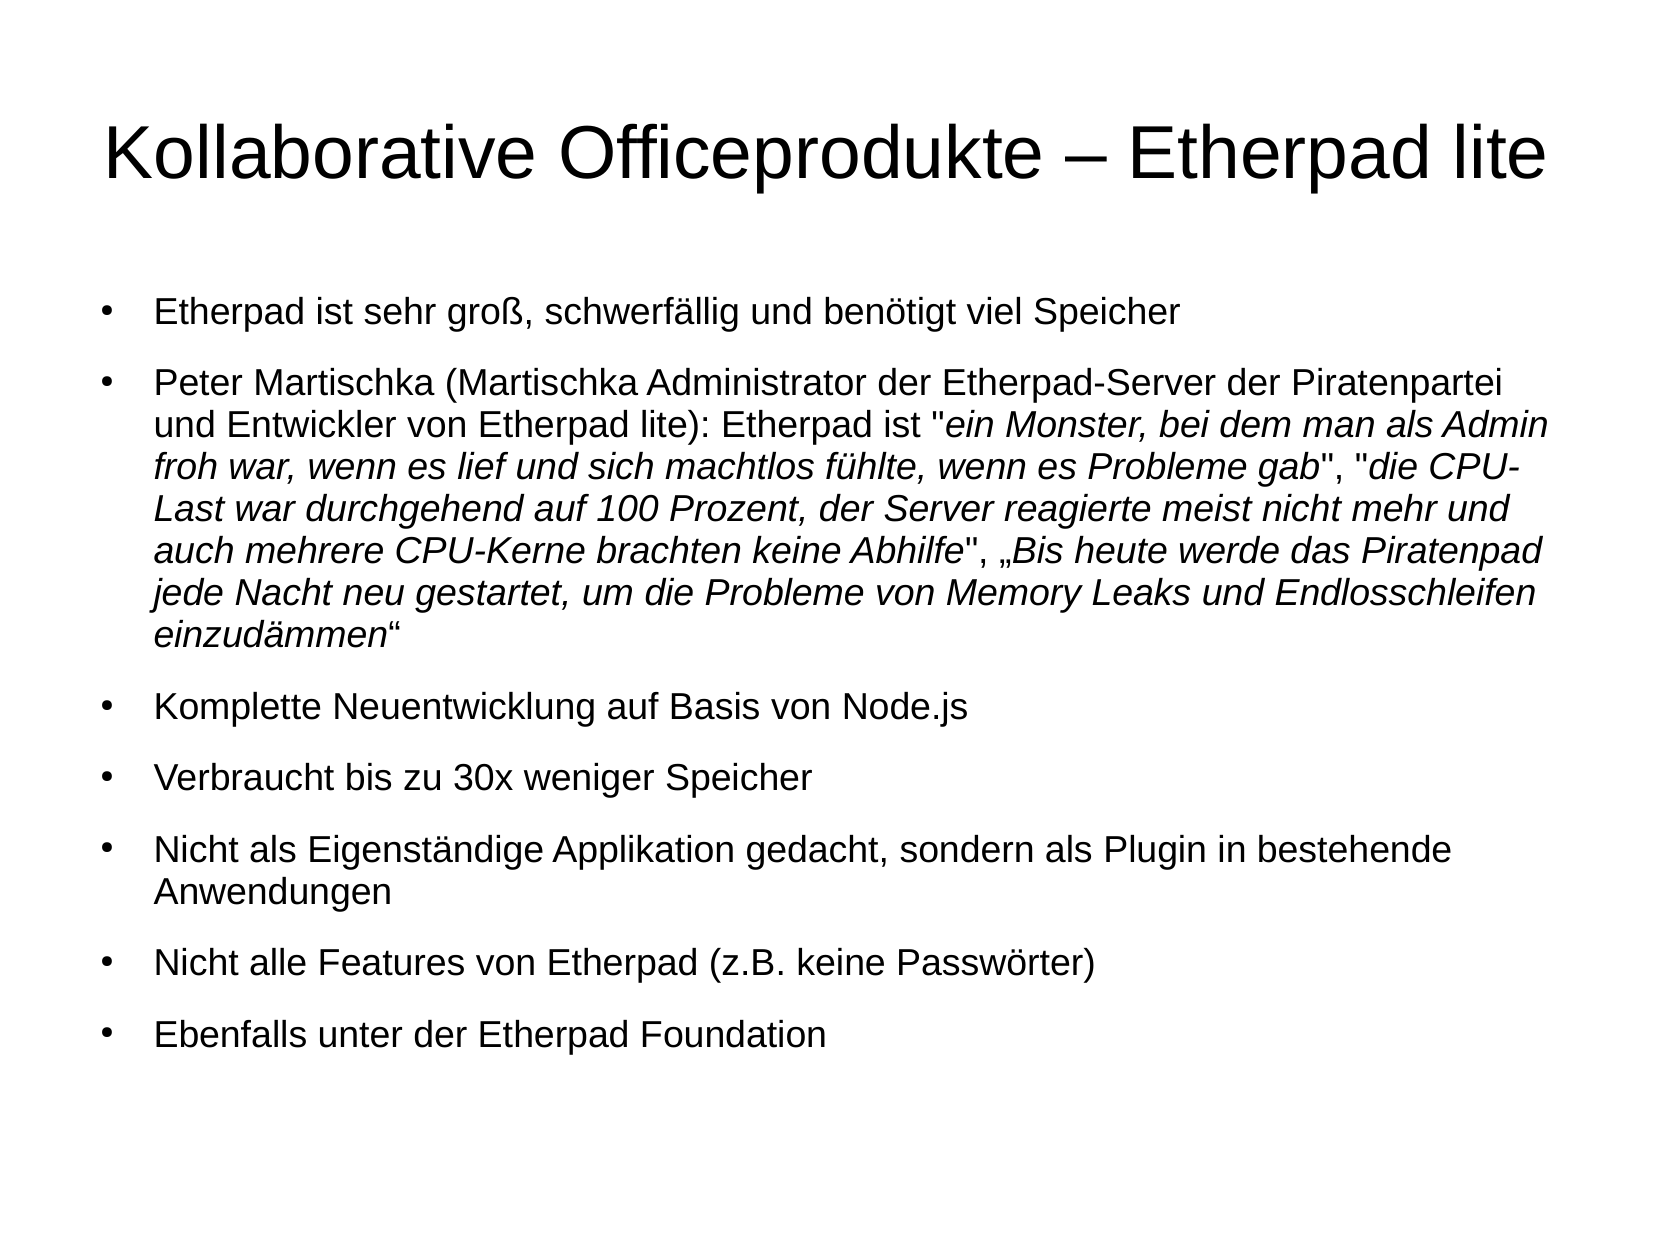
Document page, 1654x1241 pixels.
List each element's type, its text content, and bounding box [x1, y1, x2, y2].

title Kollaborative Officeprodukte – Etherpad lite [82, 49, 1571, 257]
list Etherpad ist sehr groß, schwerfällig und benötigt viel Speicher Peter Martischka (Martischka Administrator der Etherpad-Server der Piratenpartei und Entwickler von Etherpad lite): Etherpad ist "ein Monster, bei dem man als Admin froh war, wenn es lief und sich machtlos fühlte, wenn es Probleme gab", "die CPU-Last war durchgehend auf 100 Prozent, der Server reagierte meist nicht mehr und auch mehrere CPU-Kerne brachten keine Abhilfe", „Bis heute werde das Piratenpad jede Nacht neu gestartet, um die Probleme von Memory Leaks und Endlosschleifen einzudämmen“ Komplette Neuentwicklung auf Basis von Node.js Verbraucht bis zu 30x weniger Speicher Nicht als Eigenständige Applikation gedacht, sondern als Plugin in bestehende Anwendungen Nicht alle Features von Etherpad (z.B. keine Passwörter) Ebenfalls unter der Etherpad Foundation [82, 290, 1571, 1109]
